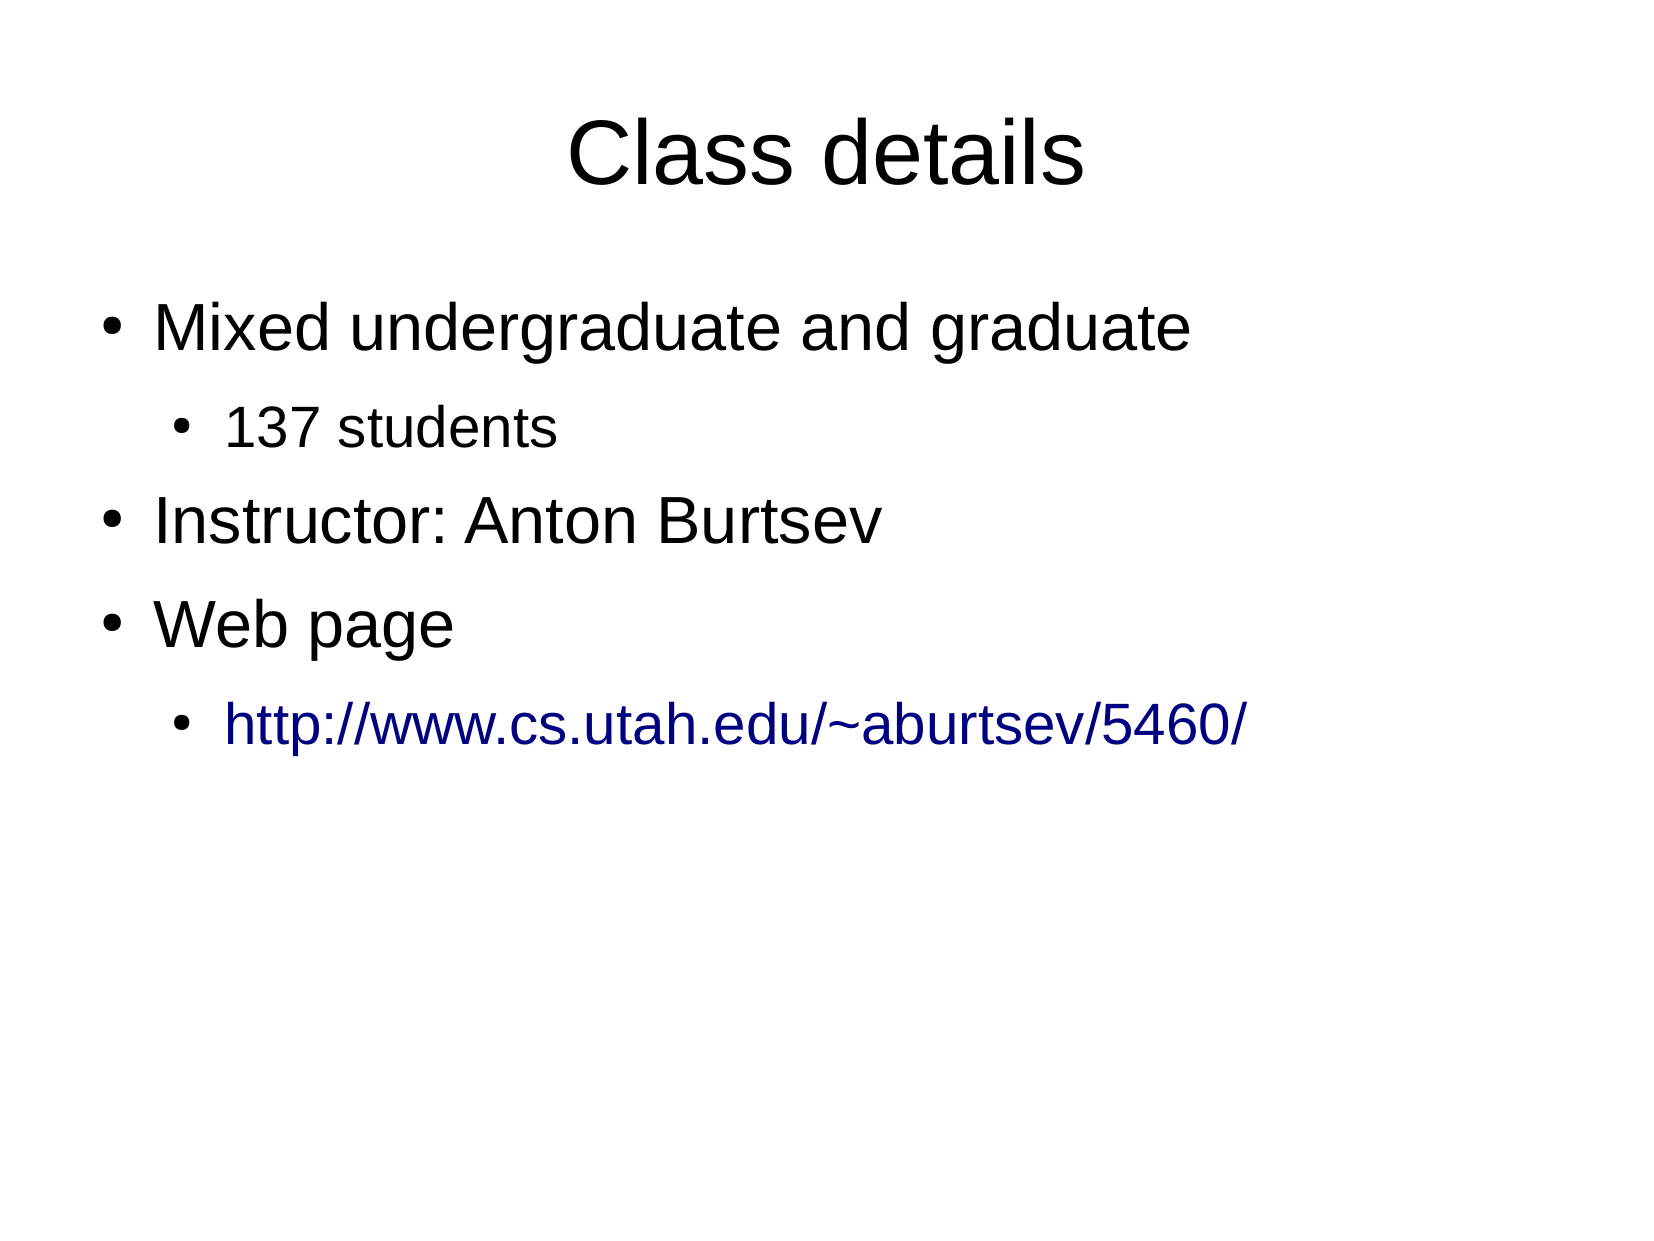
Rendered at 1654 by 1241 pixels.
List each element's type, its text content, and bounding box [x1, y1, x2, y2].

title Class details [82, 49, 1571, 257]
list Mixed undergraduate and graduate 137 students Instructor: Anton Burtsev Web page http://www.cs.utah.edu/~aburtsev/5460/ [82, 290, 1571, 1010]
